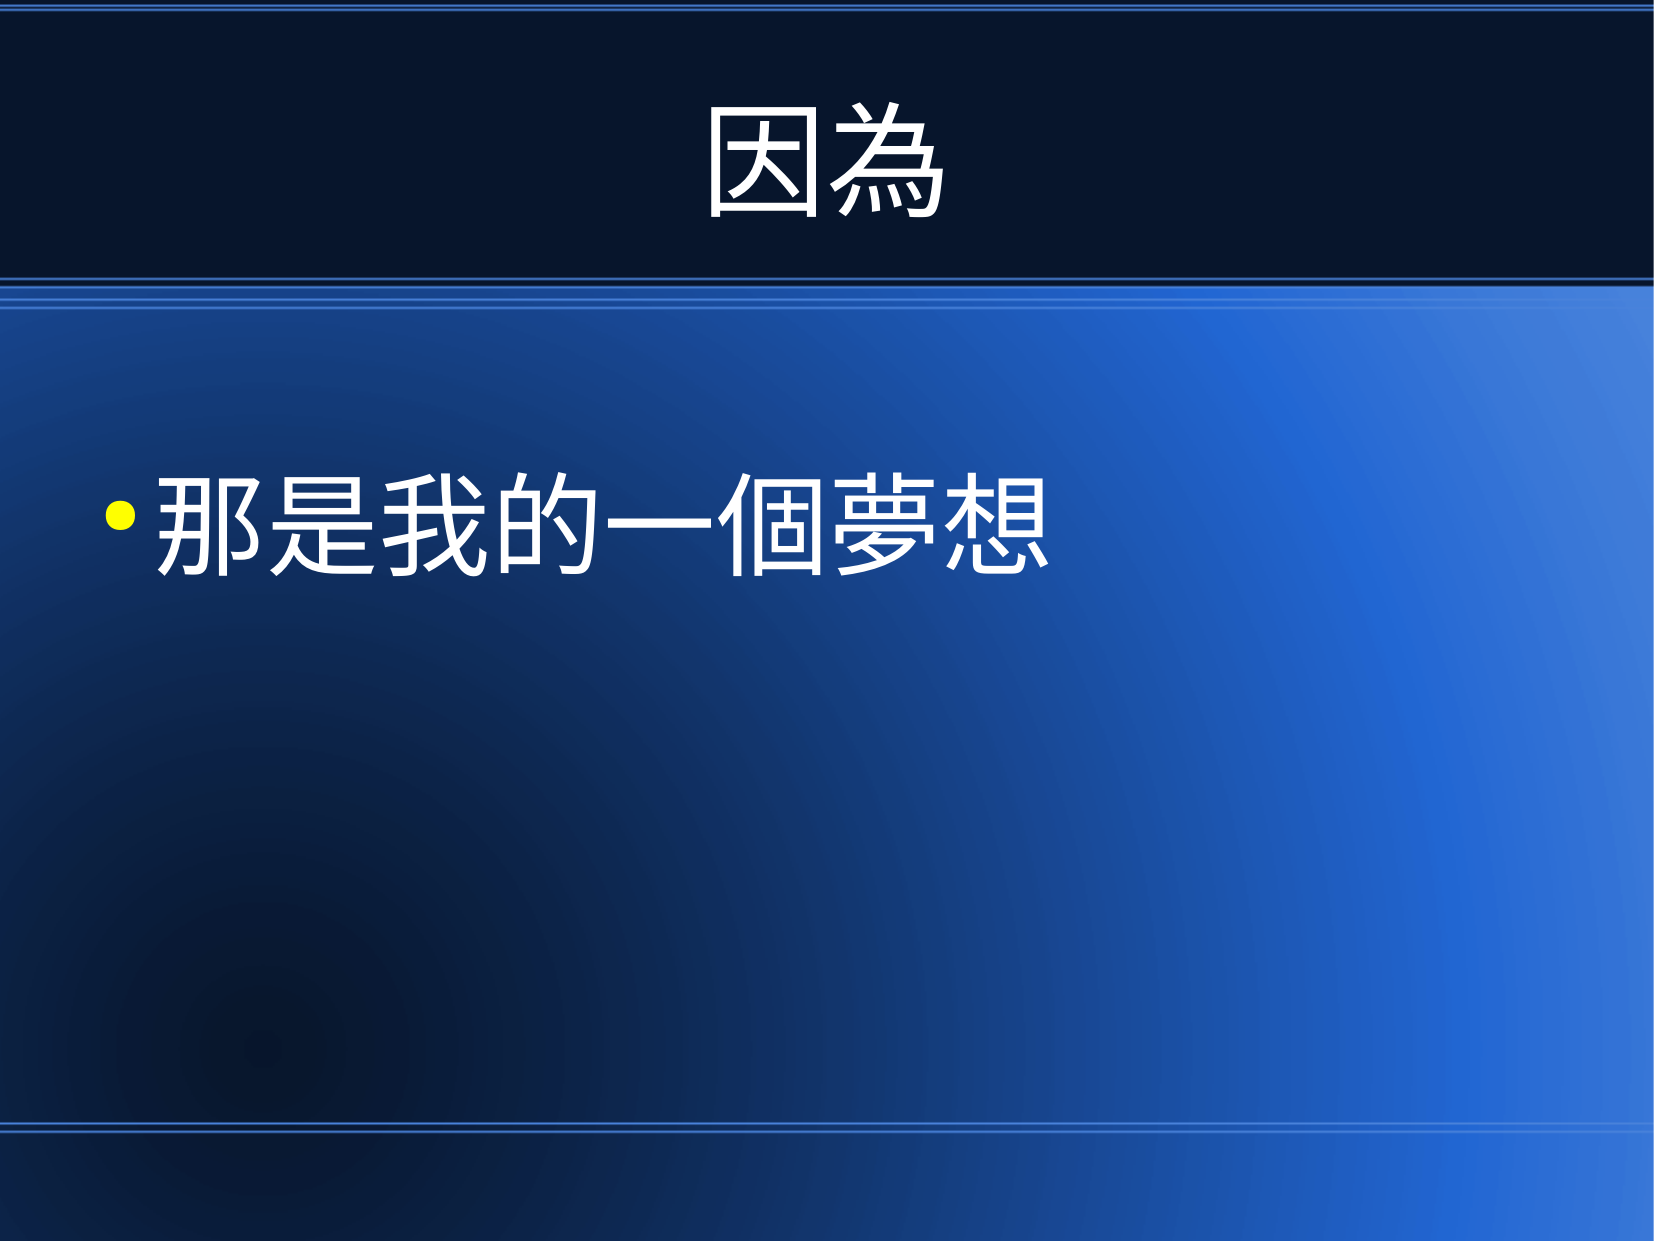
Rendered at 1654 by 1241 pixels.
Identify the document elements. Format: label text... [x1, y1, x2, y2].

list 那是我的一個夢想 [82, 355, 1571, 1241]
picture [0, 0, 1654, 1241]
title 因為 [82, 49, 1571, 257]
